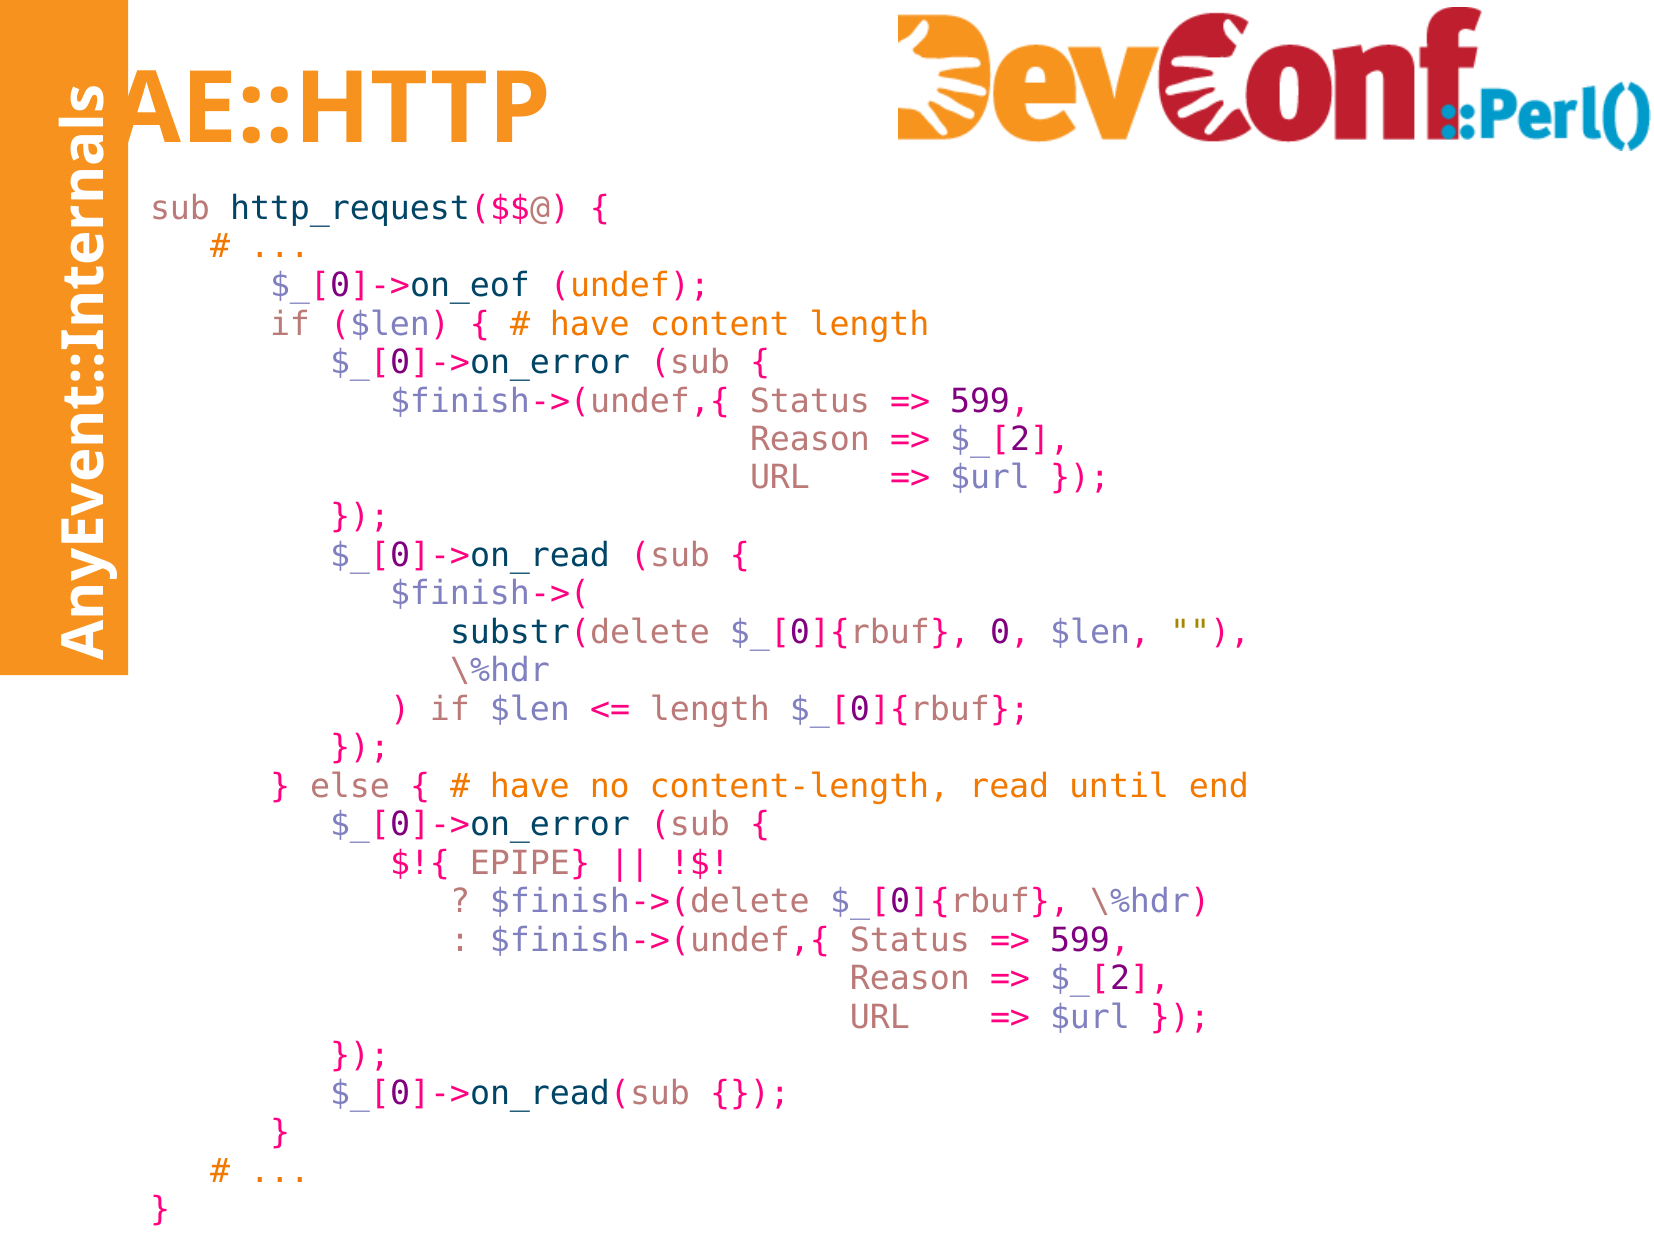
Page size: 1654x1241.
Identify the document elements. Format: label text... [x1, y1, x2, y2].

text_box AnyEvent::Internals [0, 0, 84, 676]
title AE::HTTP [112, 45, 901, 162]
picture [898, 7, 1651, 151]
text_box sub http_request($$@) { # ... $_[0]->on_eof (undef); if ($len) { # have content length $_[0]->on_error (sub { $finish->(undef,{ Status => 599, Reason => $_[2], URL => $url }); }); $_[0]->on_read (sub { $finish->( substr(delete $_[0]{rbuf}, 0, $len, ""), \%hdr ) if $len <= length $_[0]{rbuf}; }); } else { # have no content-length, read until end $_[0]->on_error (sub { $!{ EPIPE} || !$! ? $finish->(delete $_[0]{rbuf}, \%hdr) : $finish->(undef,{ Status => 599, Reason => $_[2], URL => $url }); }); $_[0]->on_read(sub {}); } # ... } [150, 188, 1576, 1229]
